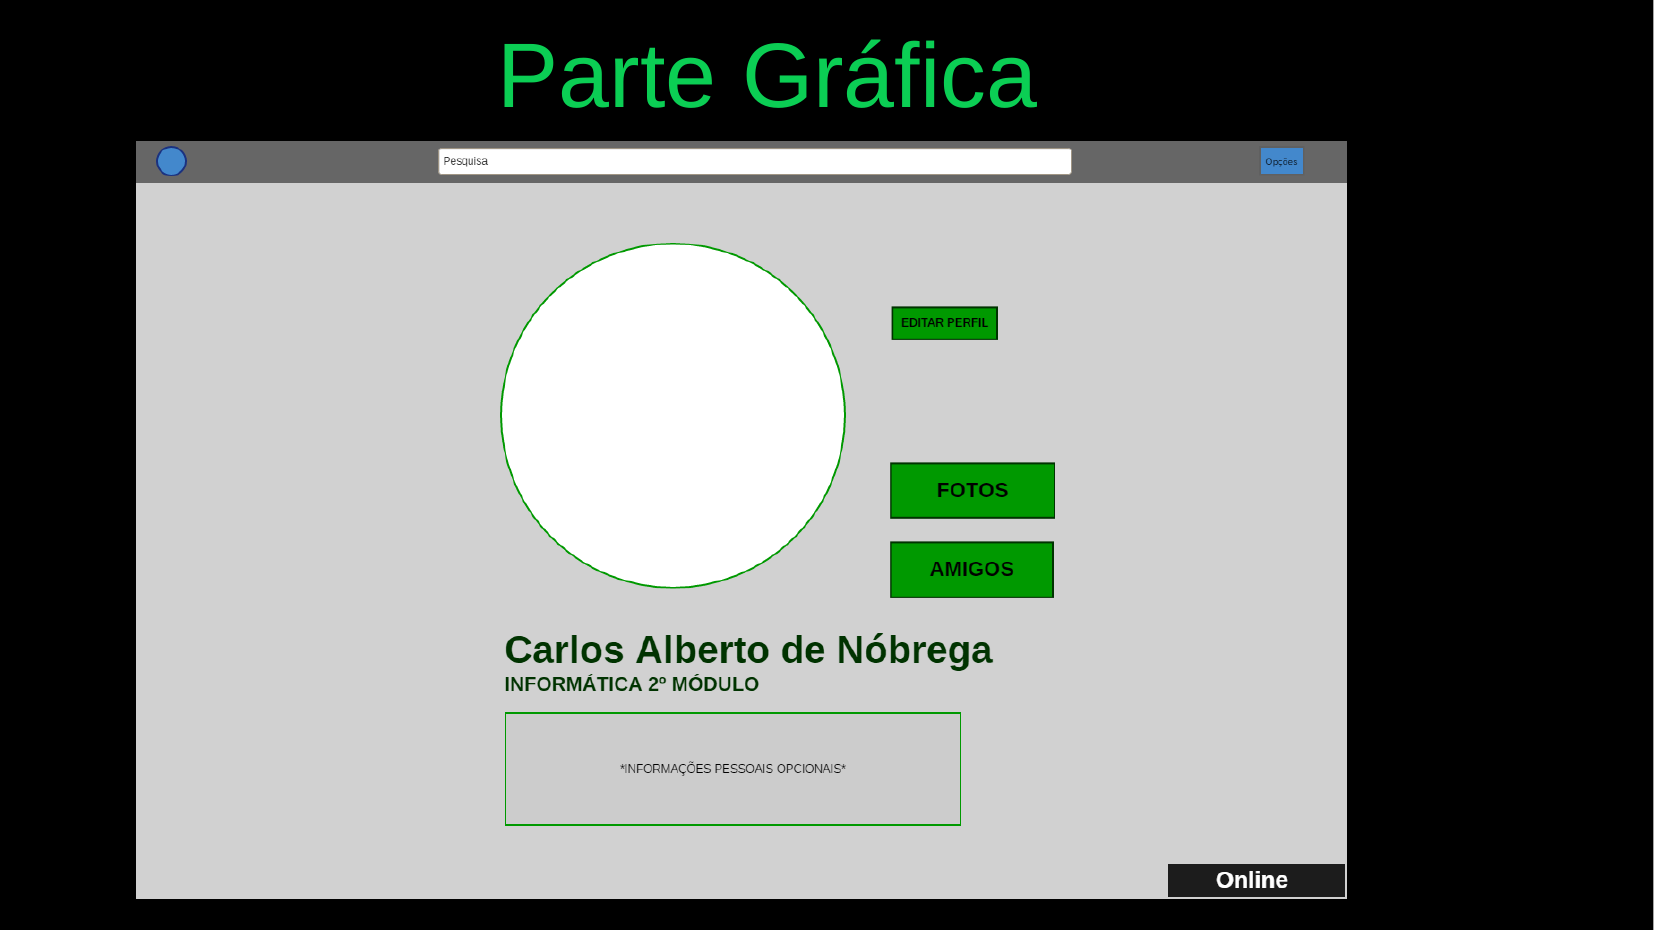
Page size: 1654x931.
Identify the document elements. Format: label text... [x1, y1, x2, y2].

title Parte Gráfica [23, 0, 1512, 154]
picture [136, 141, 1347, 899]
